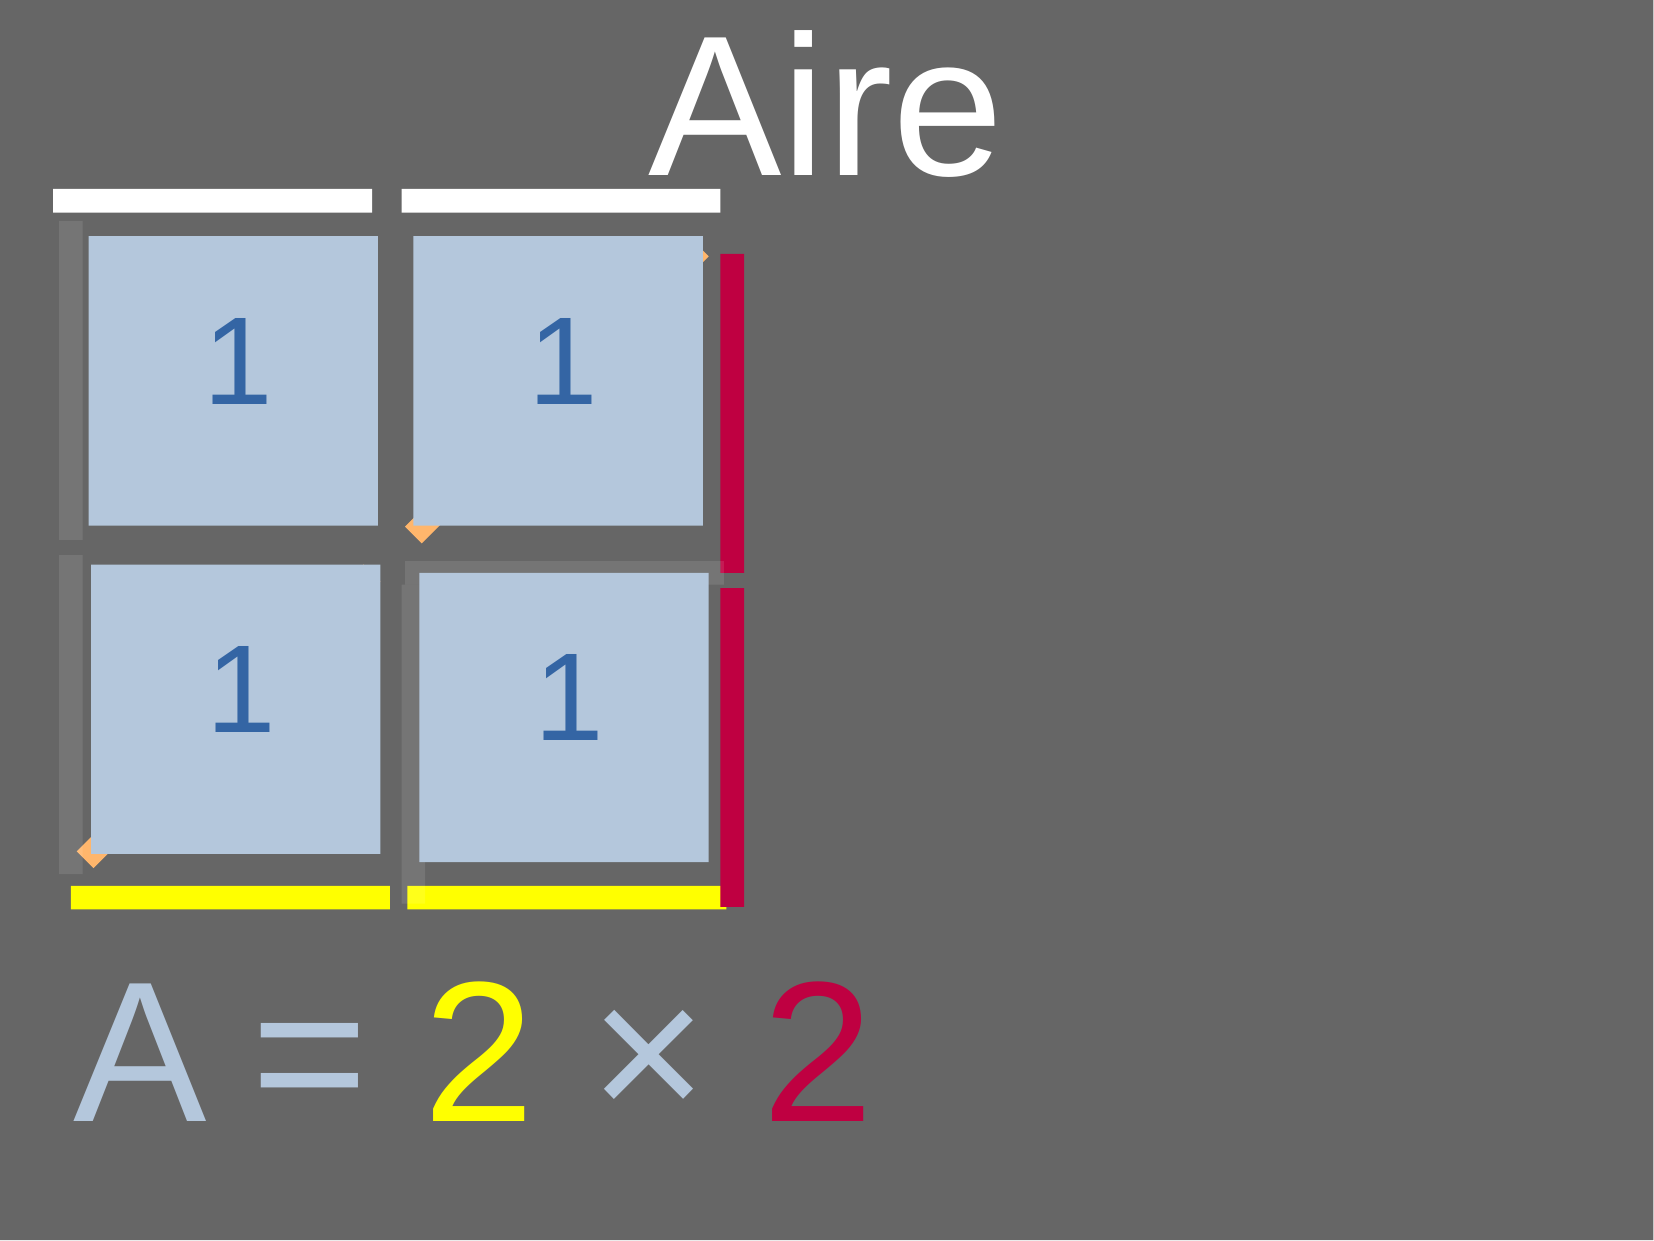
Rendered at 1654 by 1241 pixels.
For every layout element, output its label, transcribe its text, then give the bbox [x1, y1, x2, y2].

text_box [401, 188, 721, 213]
text_box 1 [519, 620, 619, 775]
title Aire [353, 0, 1300, 237]
text_box 1 [513, 283, 613, 439]
text_box 1 [188, 283, 289, 439]
text_box 1 [191, 611, 291, 767]
text_box [0, 0, 1654, 1241]
text_box A = 2 × 2 [59, 933, 1111, 1172]
